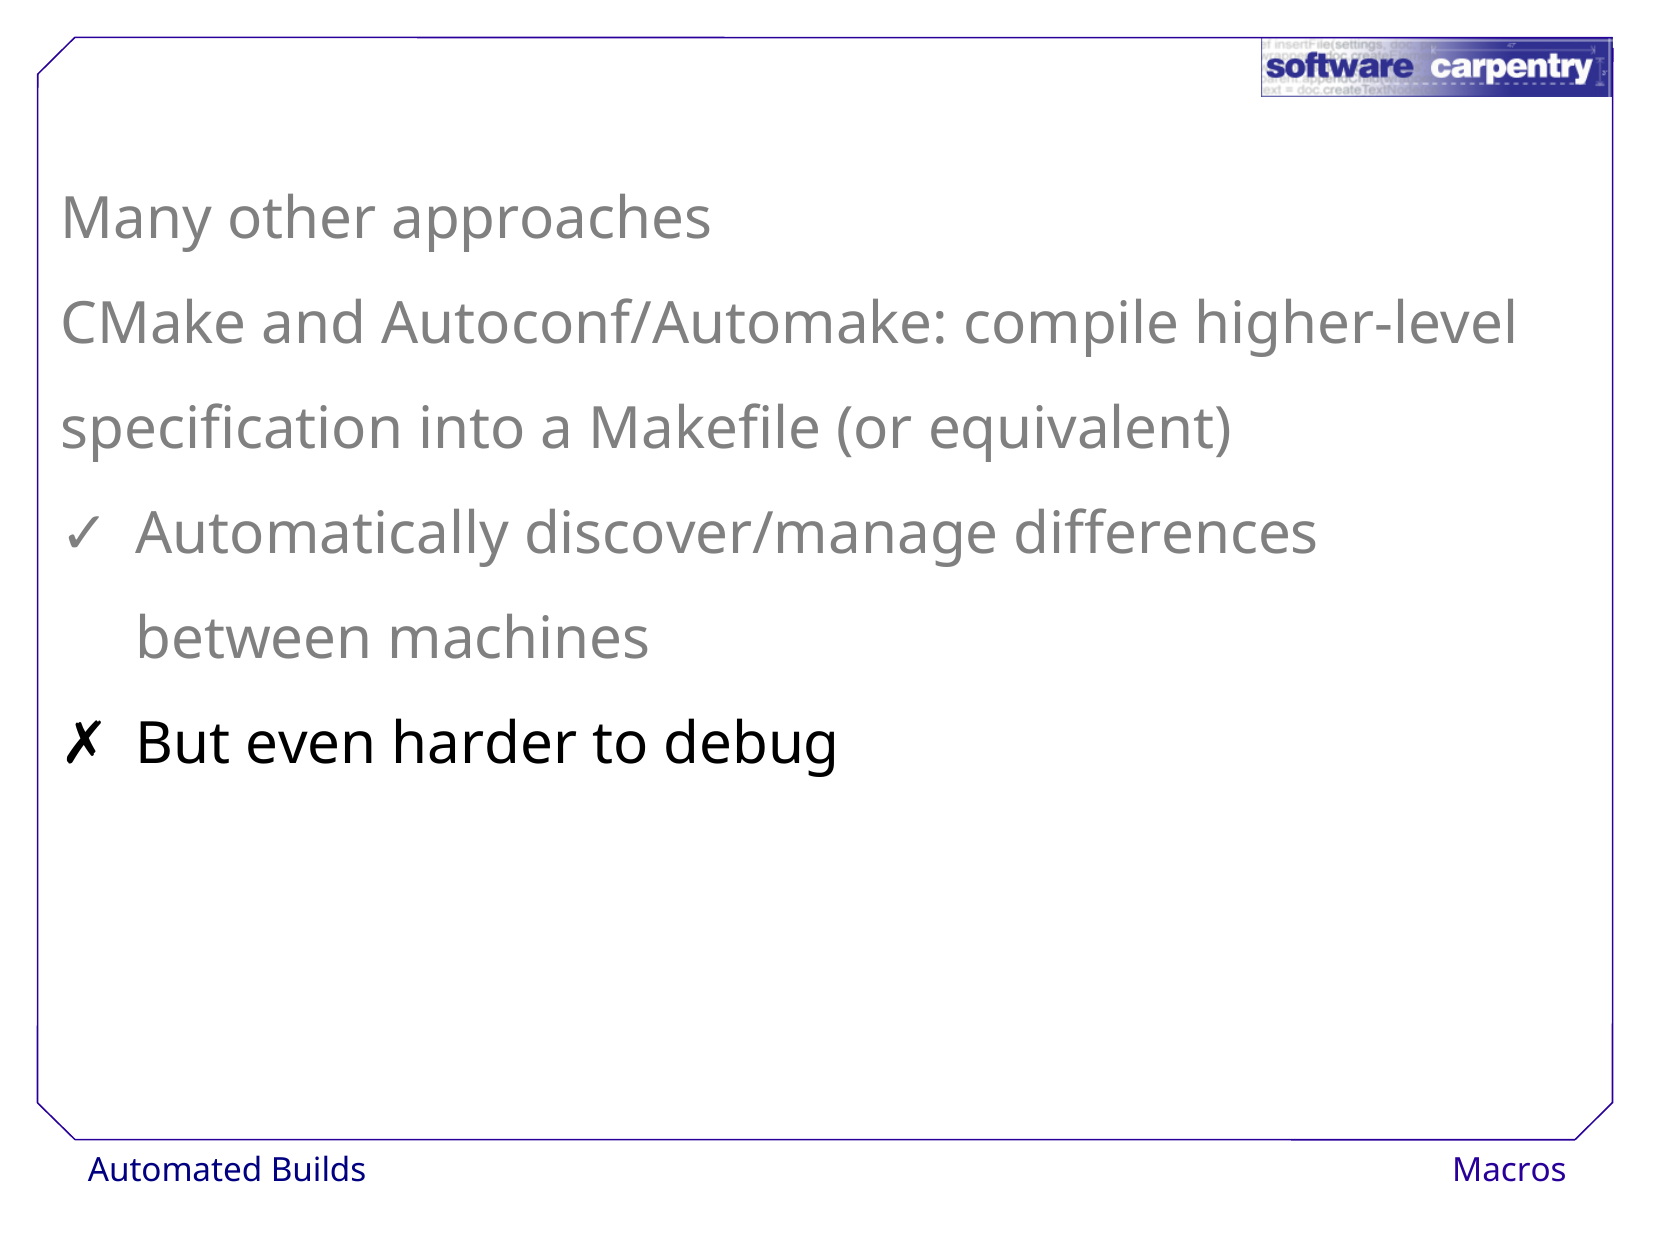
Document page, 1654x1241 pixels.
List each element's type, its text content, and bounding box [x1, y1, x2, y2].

text_box Many other approaches CMake and Autoconf/Automake: compile higher-level specification into a Makefile (or equivalent) ✓ Automatically discover/manage differences between machines ✗ But even harder to debug [45, 137, 1654, 784]
picture [1261, 39, 1613, 97]
